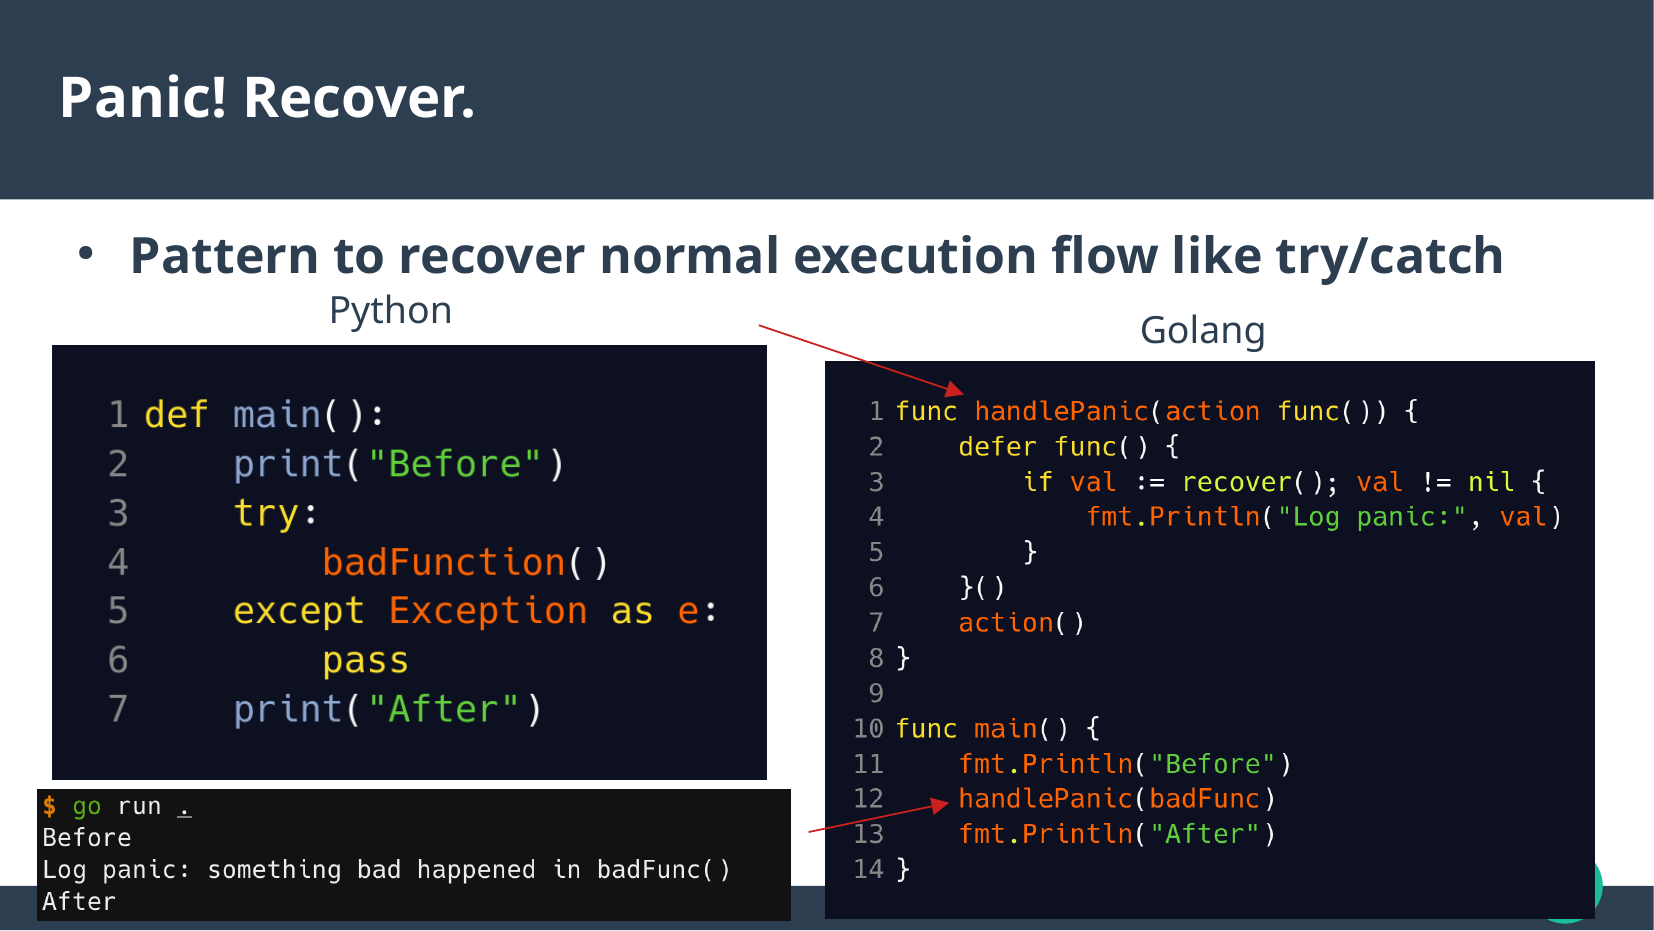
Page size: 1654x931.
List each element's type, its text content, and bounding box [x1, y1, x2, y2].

list Pattern to recover normal execution flow like try/catch [59, 219, 1595, 301]
text_box Golang [1125, 296, 1282, 362]
picture [37, 789, 791, 921]
picture [825, 361, 1595, 919]
title Panic! Recover. [59, 37, 1595, 155]
text_box Python [313, 275, 469, 342]
picture [51, 345, 767, 780]
